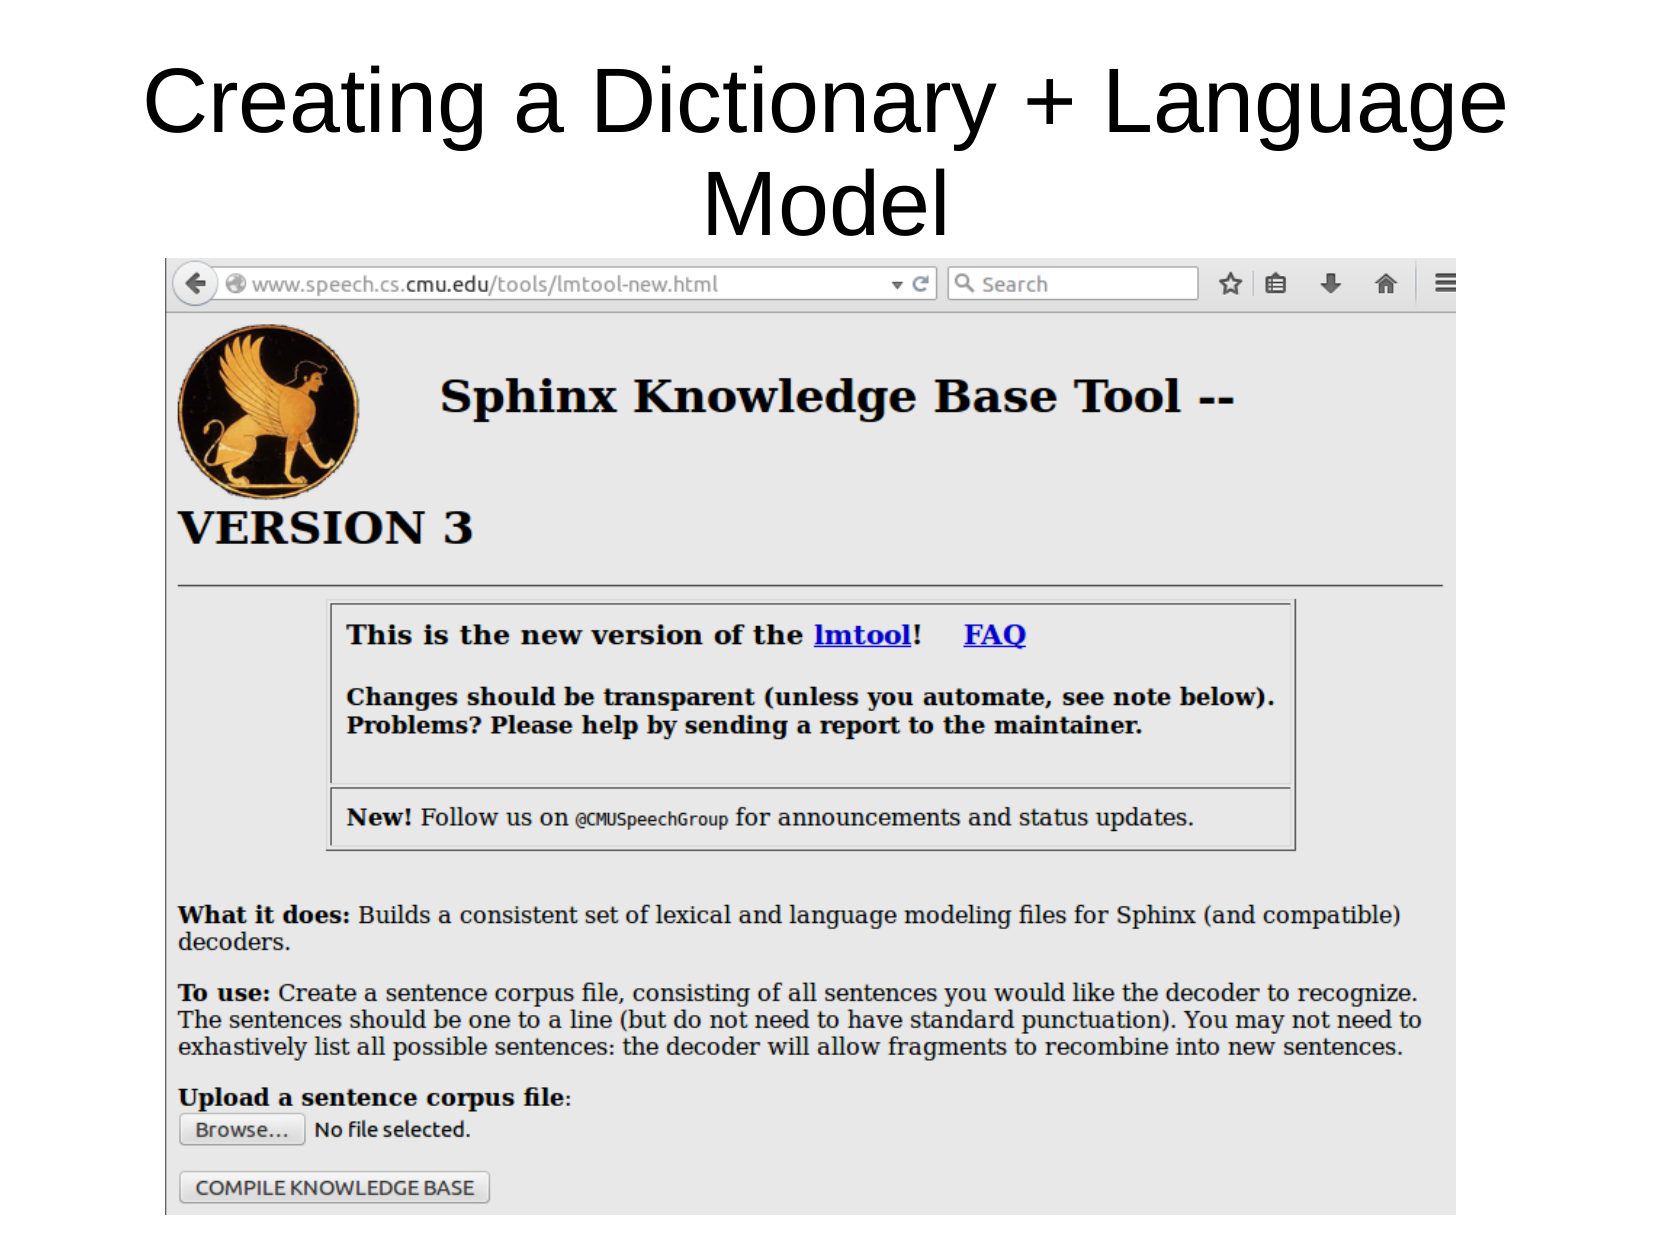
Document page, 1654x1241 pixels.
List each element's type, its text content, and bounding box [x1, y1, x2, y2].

picture [165, 258, 1456, 1216]
title Creating a Dictionary + Language Model [82, 46, 1571, 260]
